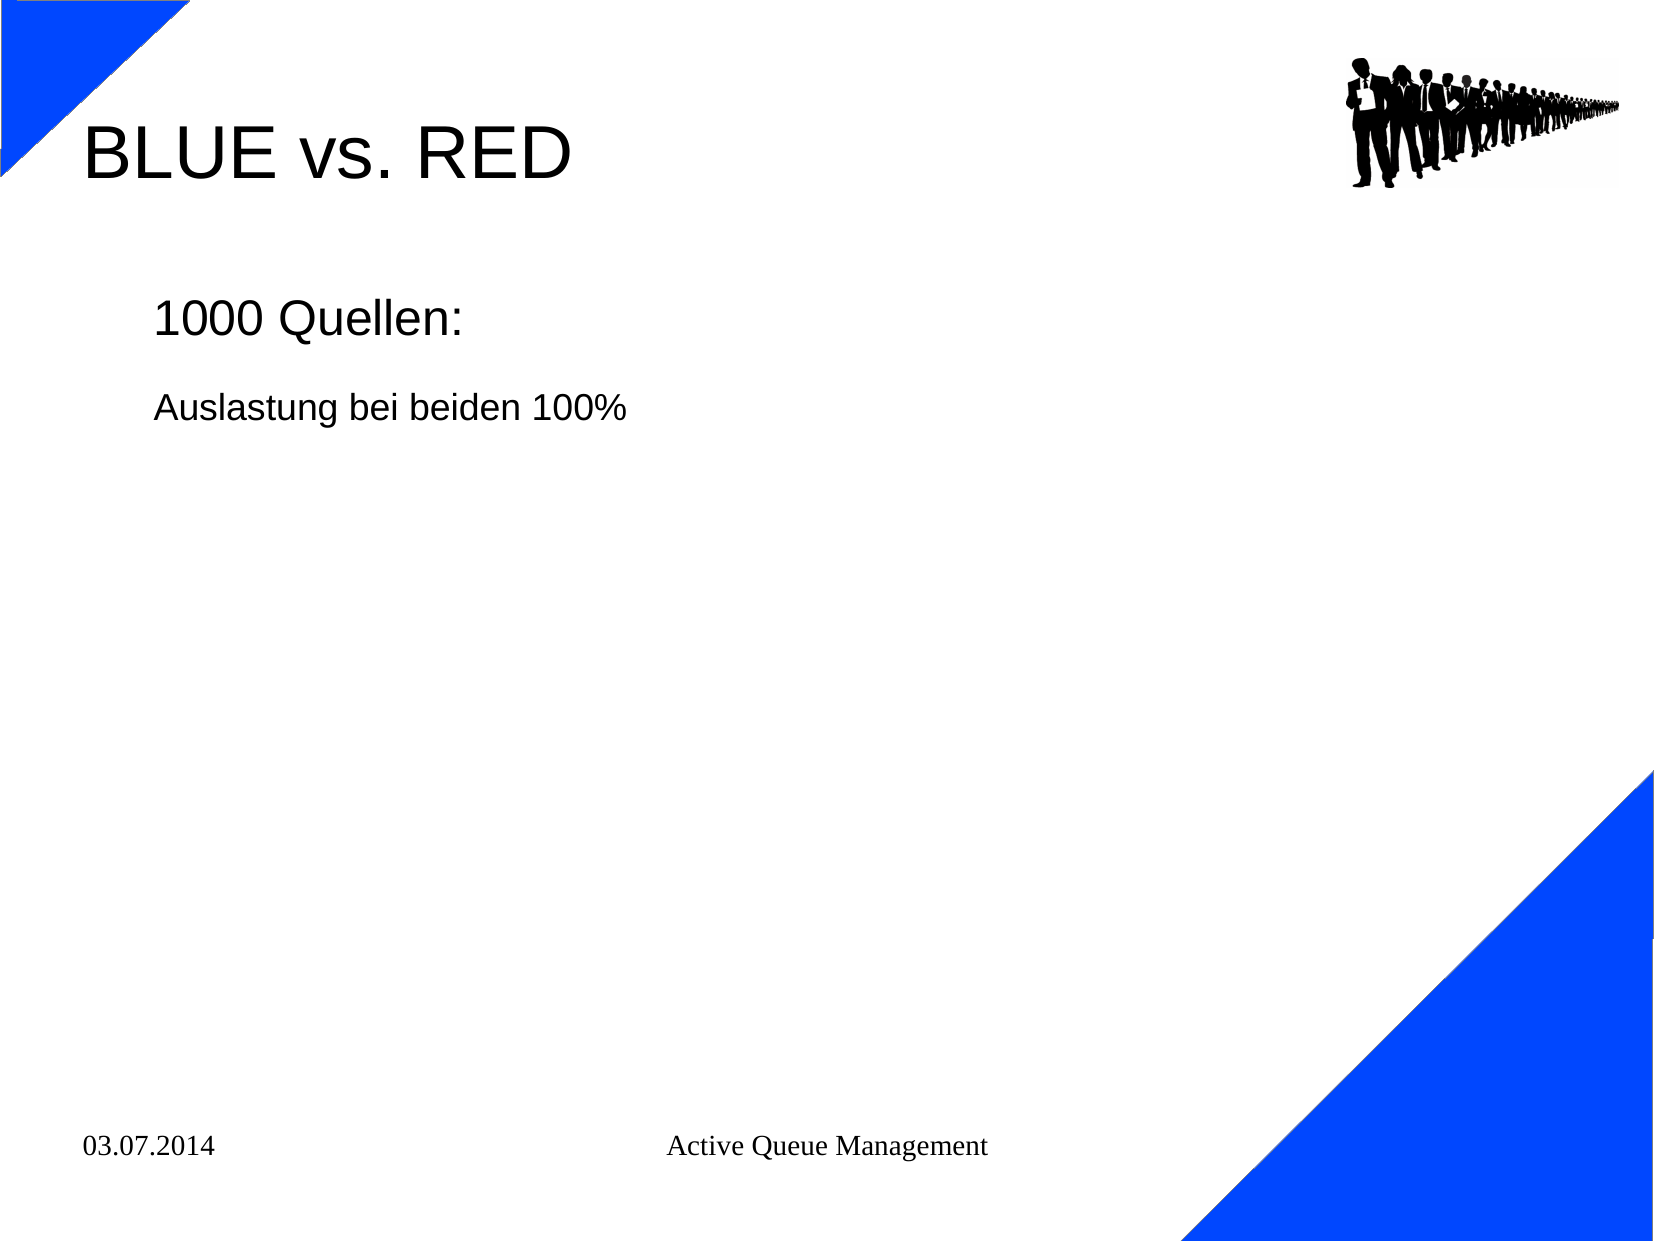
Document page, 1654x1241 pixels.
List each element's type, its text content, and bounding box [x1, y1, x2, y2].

title BLUE vs. RED [82, 49, 1571, 257]
list 1000 Quellen: Auslastung bei beiden 100% [82, 290, 1571, 1109]
text_box [0, 0, 190, 177]
text_box [1180, 770, 1654, 1241]
picture [1346, 58, 1619, 188]
